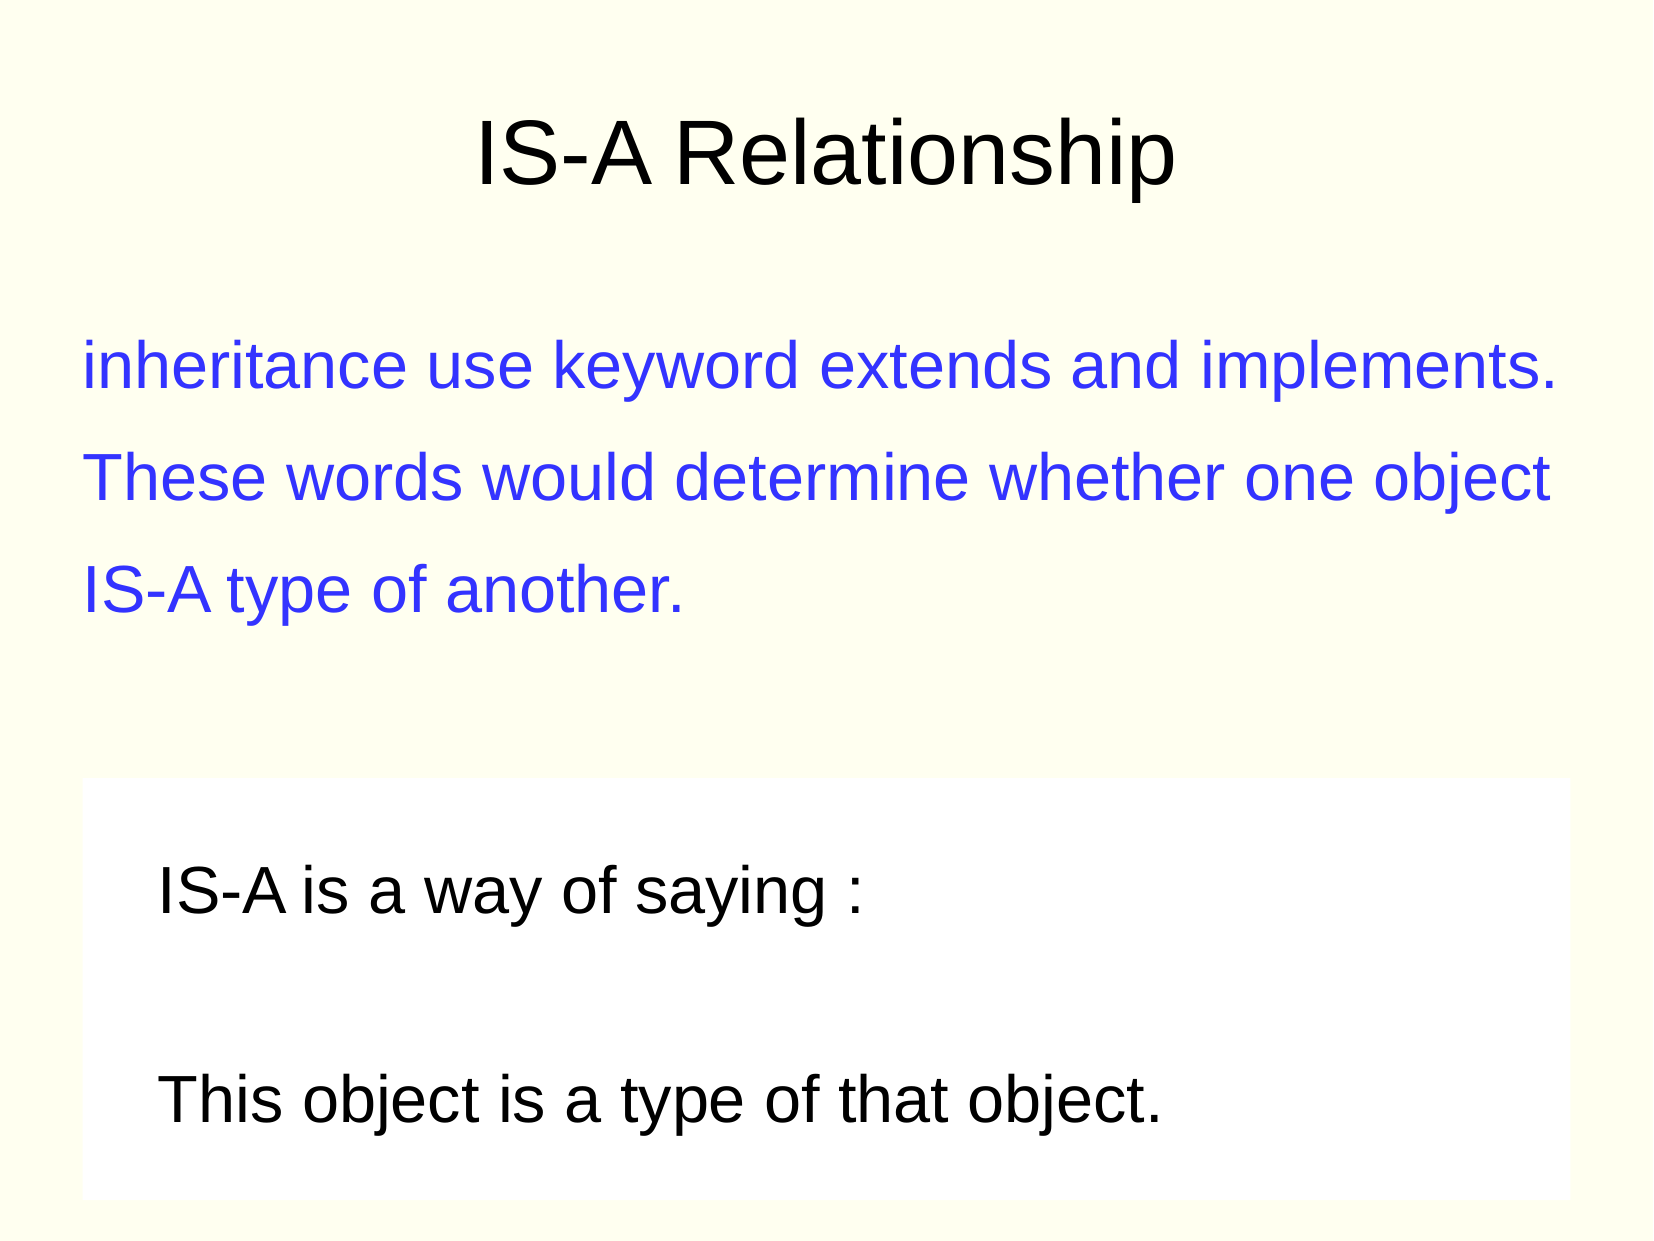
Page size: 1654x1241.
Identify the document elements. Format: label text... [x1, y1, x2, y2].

list inheritance use keyword extends and implements. These words would determine whether one object IS-A type of another. [82, 290, 1571, 634]
list IS-A is a way of saying : This object is a type of that object. [82, 778, 1571, 1201]
title IS-A Relationship [82, 49, 1571, 257]
